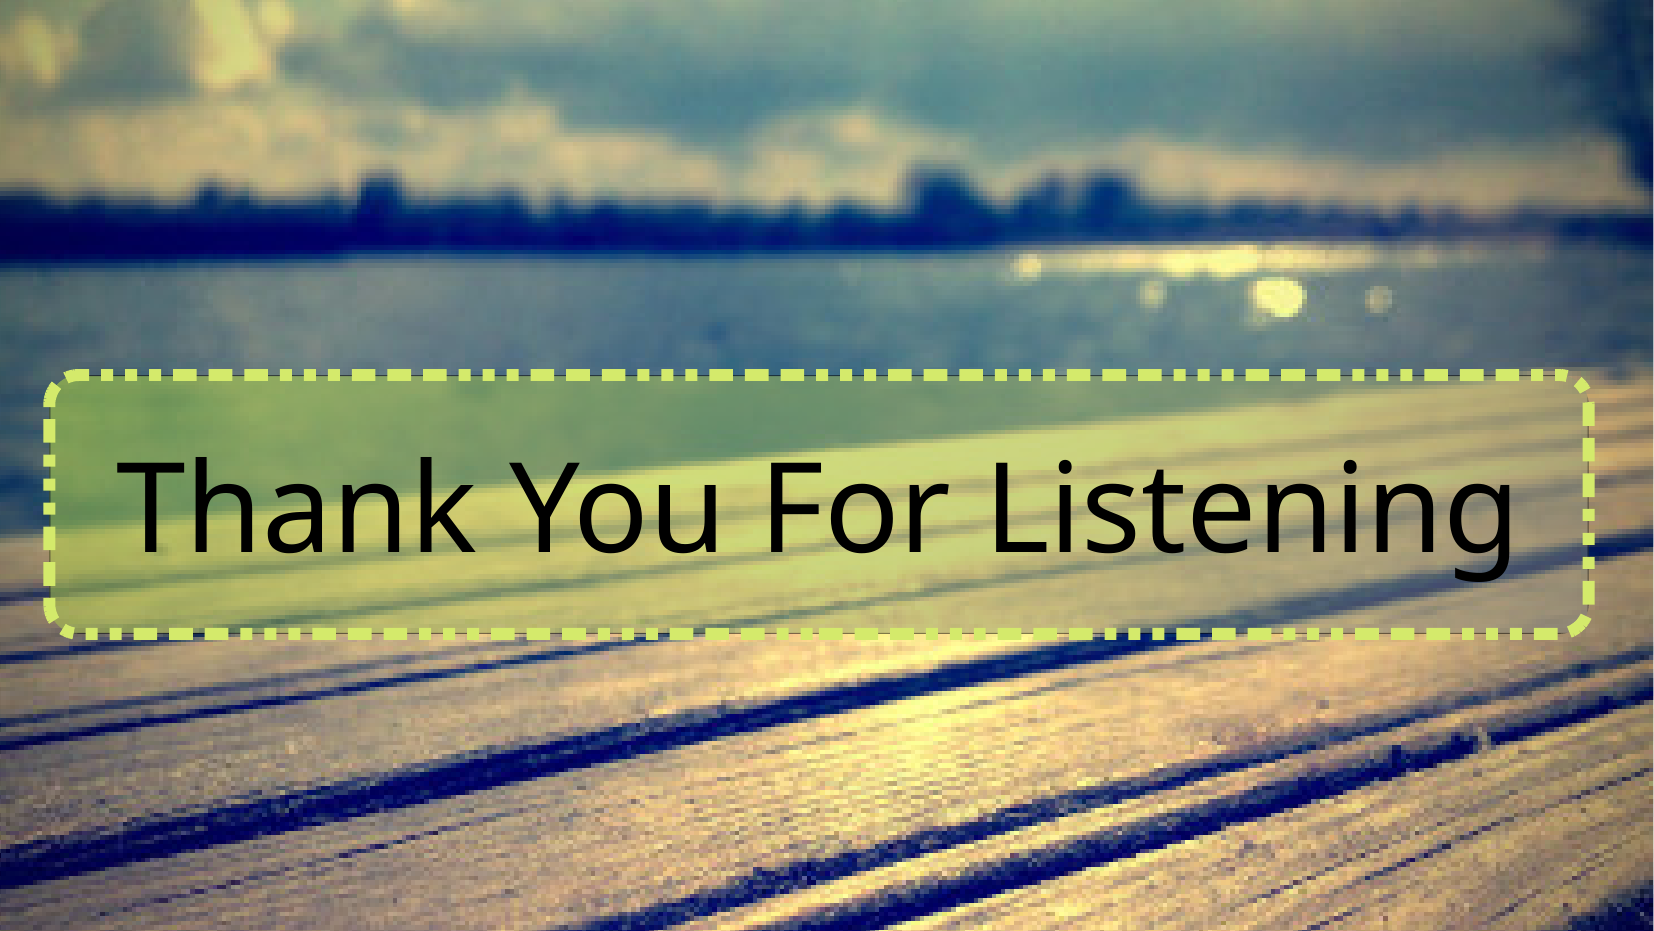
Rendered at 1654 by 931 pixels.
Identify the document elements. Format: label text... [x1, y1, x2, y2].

text_box Thank You For Listening [49, 375, 1589, 634]
picture [0, 0, 1654, 931]
